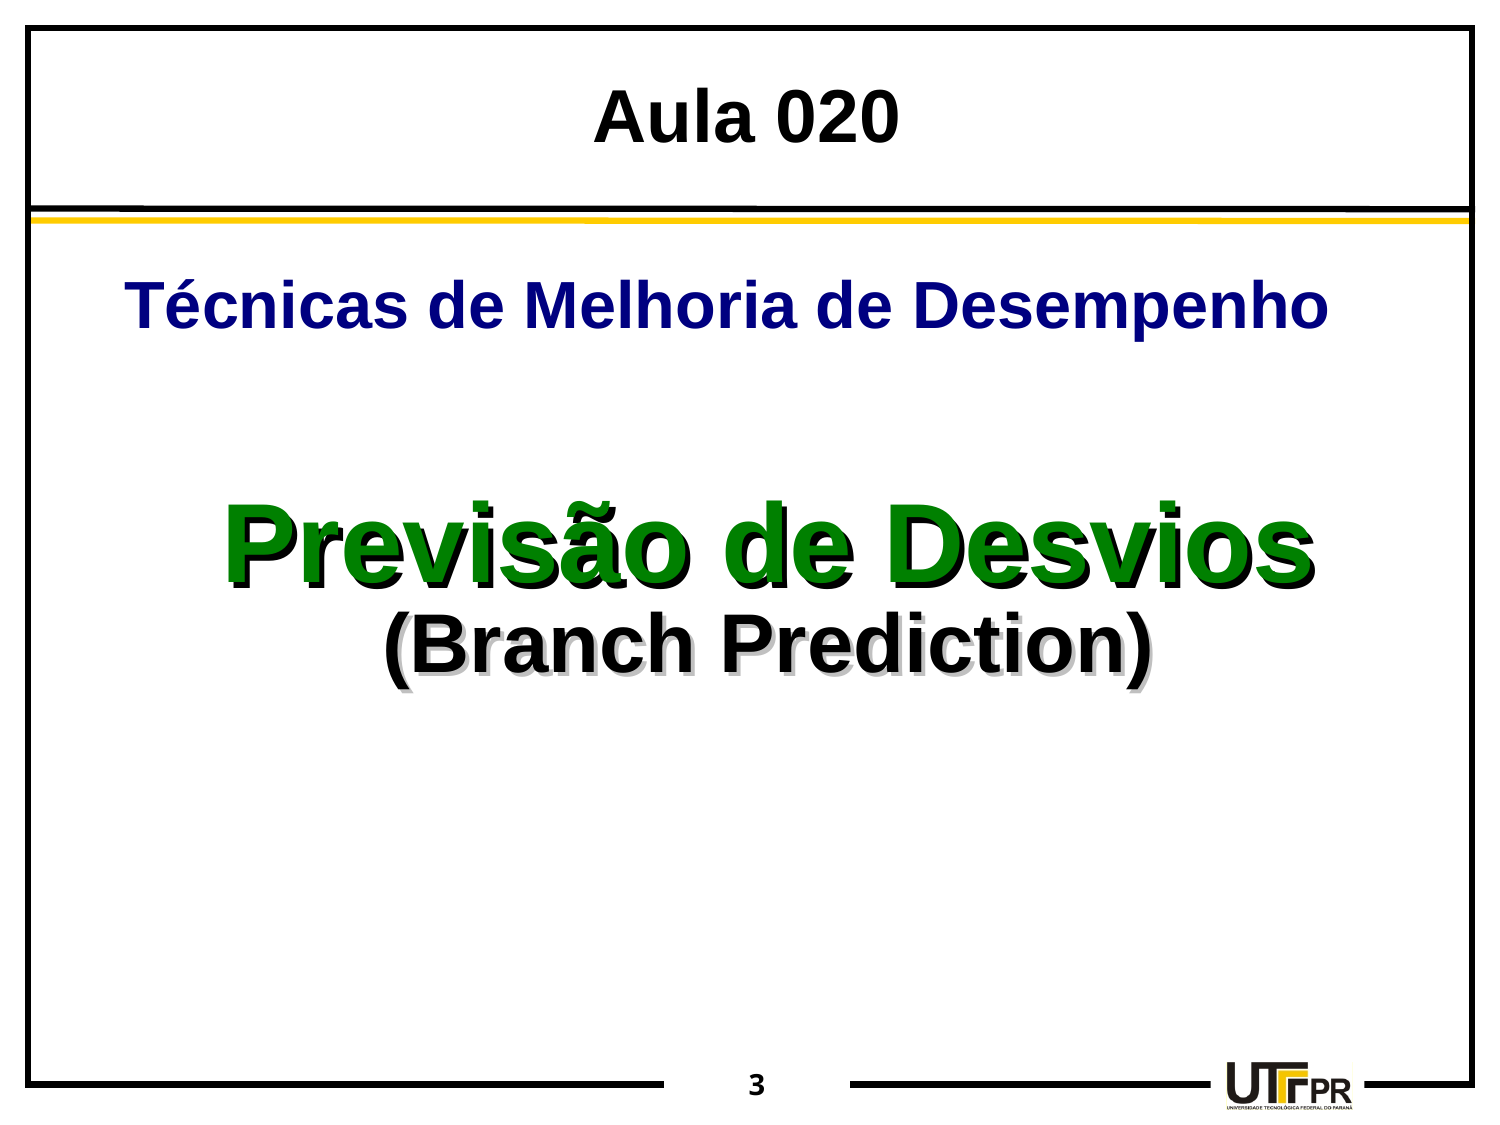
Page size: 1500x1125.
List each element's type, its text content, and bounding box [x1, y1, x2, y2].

title Aula 020 [23, 43, 1471, 194]
list Técnicas de Melhoria de Desempenho Previsão de Desvios (Branch Prediction) [72, 267, 1428, 1025]
picture [1226, 1062, 1353, 1110]
